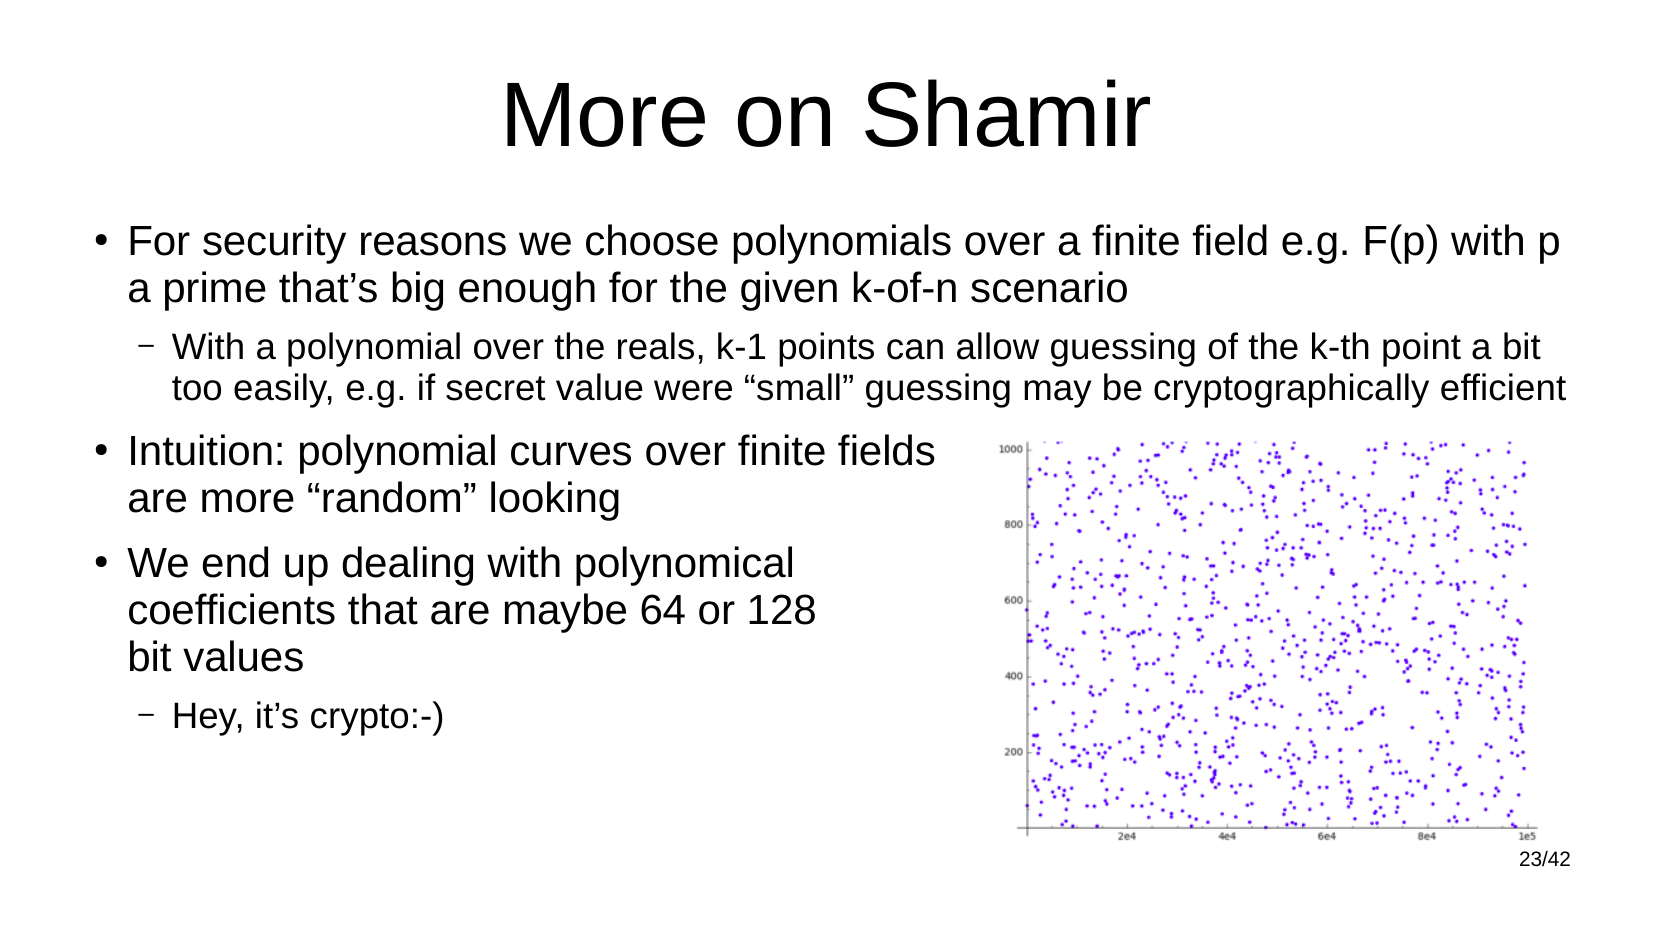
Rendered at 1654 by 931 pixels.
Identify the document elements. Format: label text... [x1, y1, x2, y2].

list For security reasons we choose polynomials over a finite field e.g. F(p) with p a prime that’s big enough for the given k-of-n scenario With a polynomial over the reals, k-1 points can allow guessing of the k-th point a bit too easily, e.g. if secret value were “small” guessing may be cryptographically efficient Intuition: polynomial curves over finite fields are more “random” looking We end up dealing with polynomical coefficients that are maybe 64 or 128 bit values Hey, it’s crypto:-) [82, 217, 1571, 758]
picture [991, 435, 1544, 849]
title More on Shamir [82, 37, 1571, 193]
